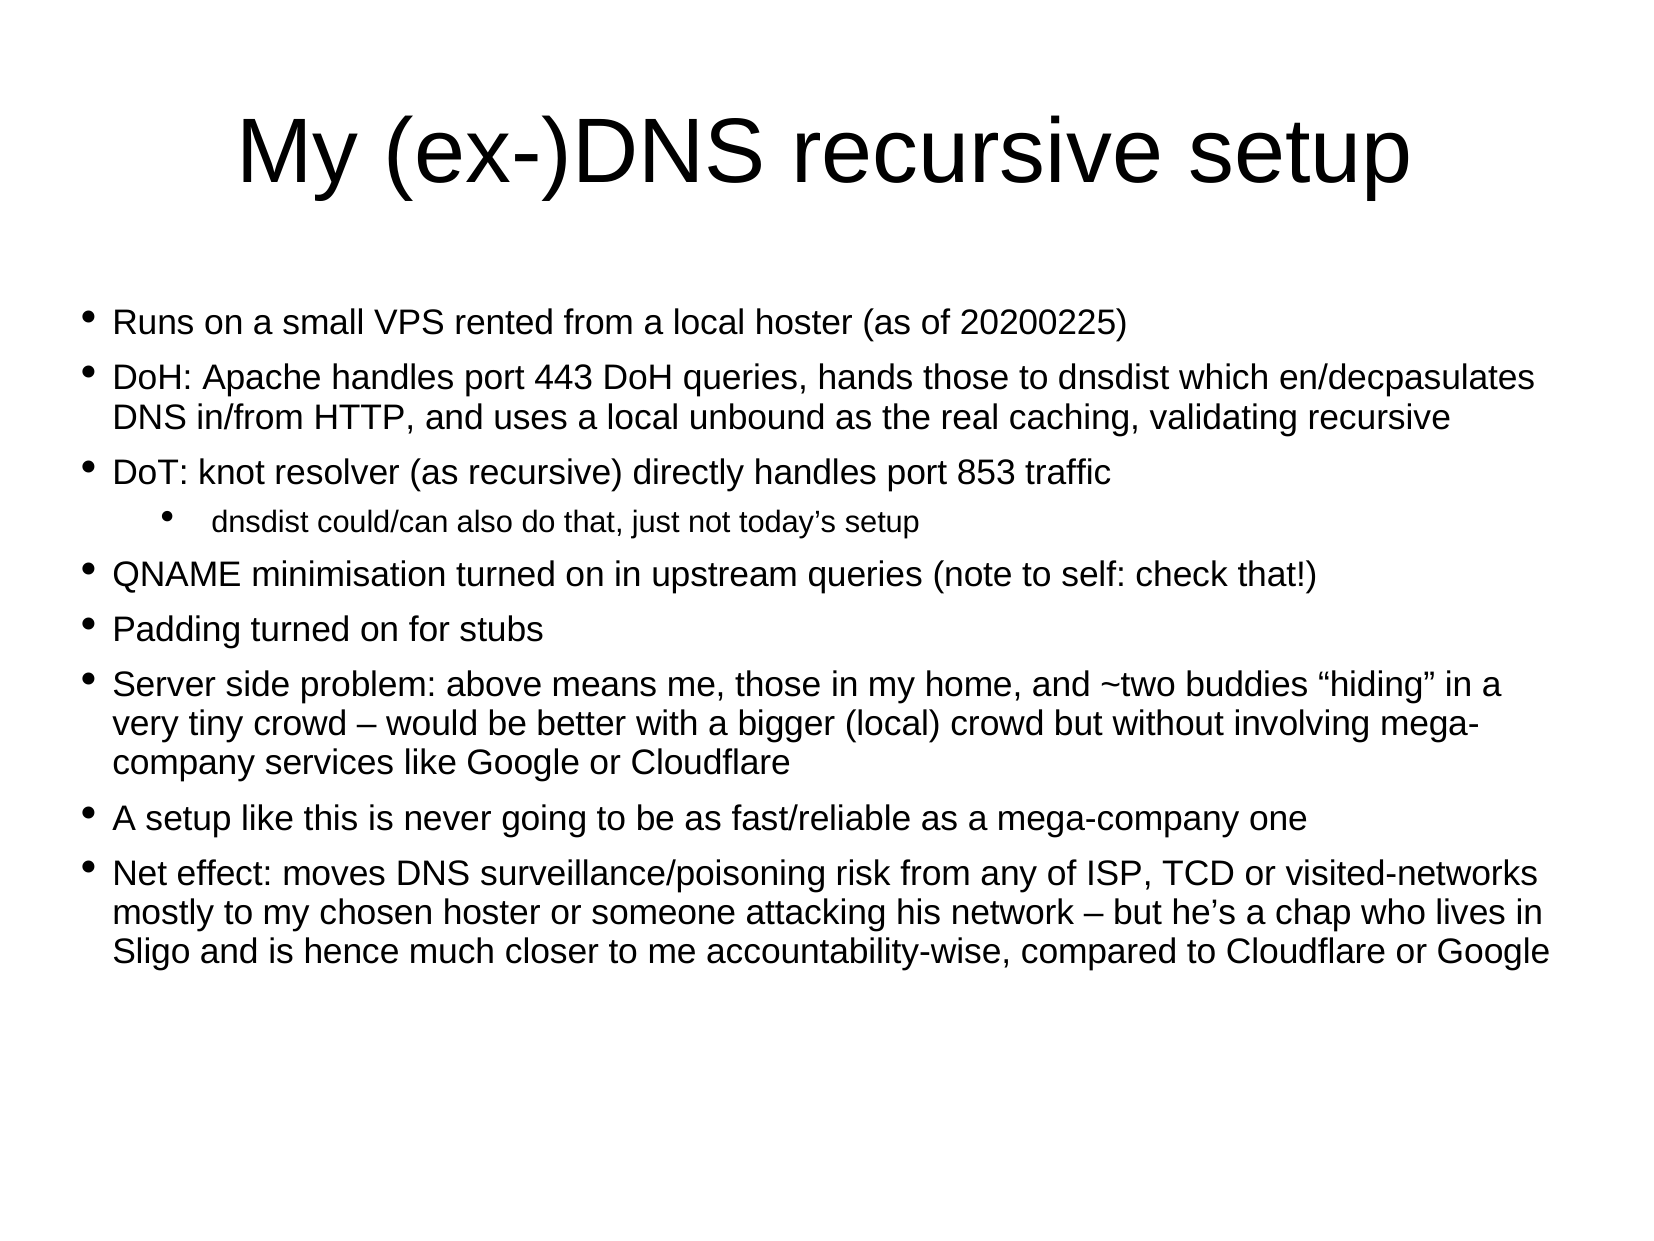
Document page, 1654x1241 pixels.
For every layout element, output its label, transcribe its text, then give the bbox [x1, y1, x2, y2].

title My (ex-)DNS recursive setup [82, 49, 1569, 255]
list Runs on a small VPS rented from a local hoster (as of 20200225) DoH: Apache handles port 443 DoH queries, hands those to dnsdist which en/decpasulates DNS in/from HTTP, and uses a local unbound as the real caching, validating recursive DoT: knot resolver (as recursive) directly handles port 853 traffic dnsdist could/can also do that, just not today’s setup QNAME minimisation turned on in upstream queries (note to self: check that!) Padding turned on for stubs Server side problem: above means me, those in my home, and ~two buddies “hiding” in a very tiny crowd – would be better with a bigger (local) crowd but without involving mega-company services like Google or Cloudflare A setup like this is never going to be as fast/reliable as a mega-company one Net effect: moves DNS surveillance/poisoning risk from any of ISP, TCD or visited-networks mostly to my chosen hoster or someone attacking his network – but he’s a chap who lives in Sligo and is hence much closer to me accountability-wise, compared to Cloudflare or Google [82, 298, 1569, 1016]
